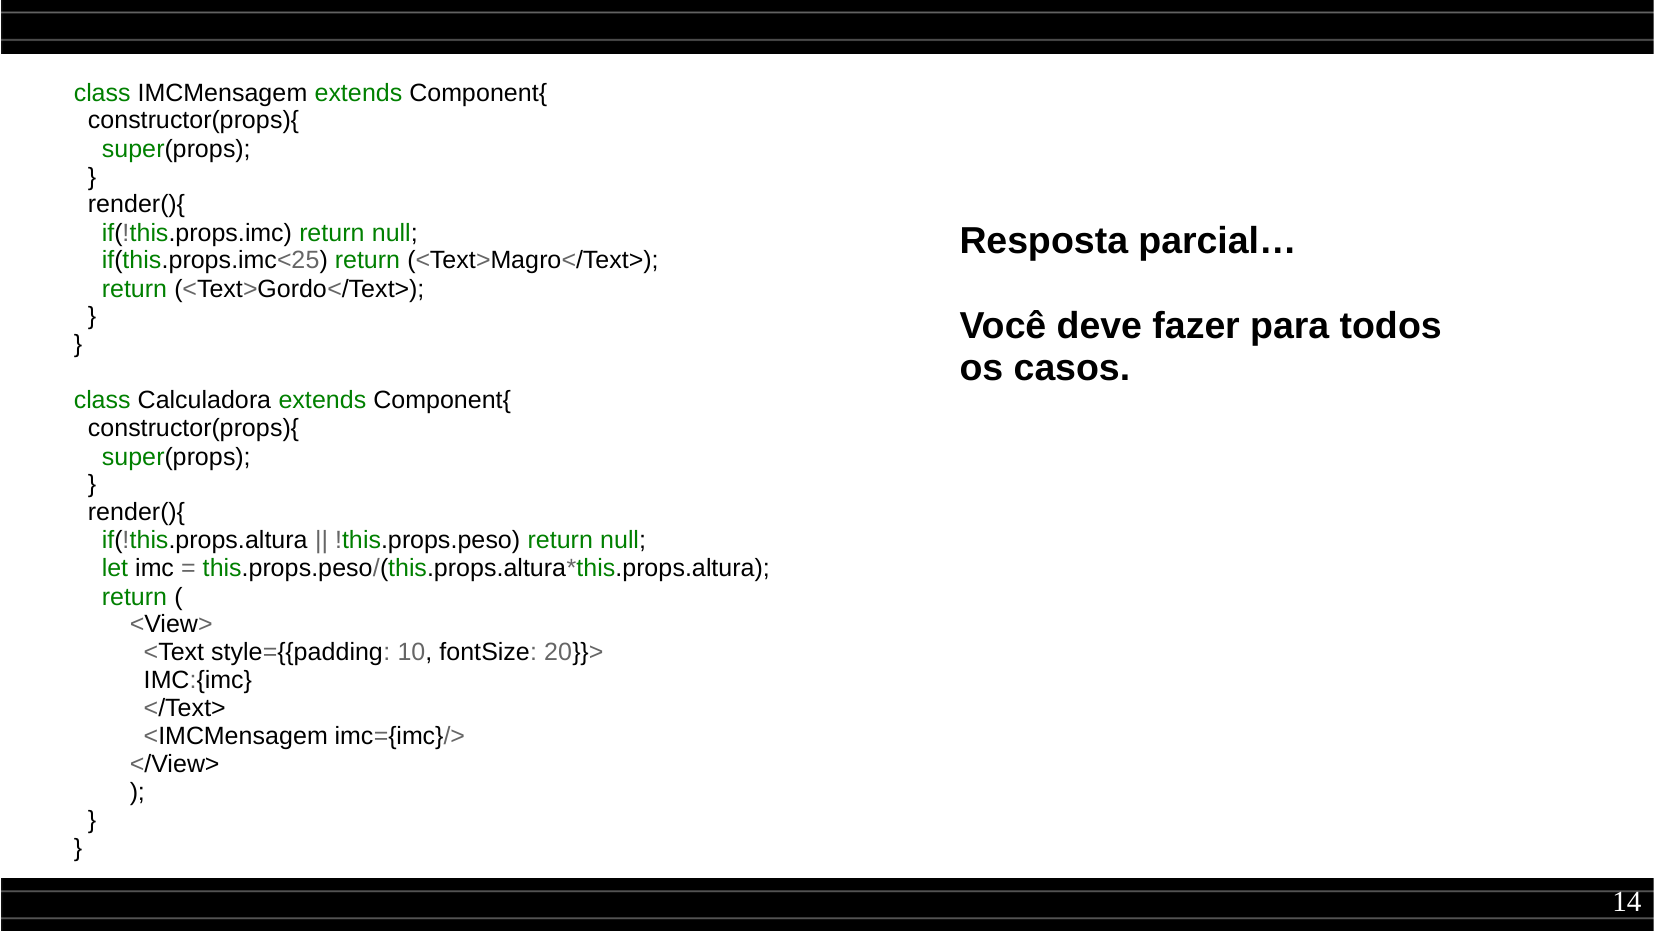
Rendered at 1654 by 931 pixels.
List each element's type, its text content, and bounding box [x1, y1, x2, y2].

picture [1, 878, 1654, 931]
text_box class IMCMensagem extends Component{ constructor(props){ super(props); } render(){ if(!this.props.imc) return null; if(this.props.imc<25) return (<Text>Magro</Text>); return (<Text>Gordo</Text>); } } class Calculadora extends Component{ constructor(props){ super(props); } render(){ if(!this.props.altura || !this.props.peso) return null; let imc = this.props.peso/(this.props.altura*this.props.altura); return ( <View> <Text style={{padding: 10, fontSize: 20}}> IMC:{imc} </Text> <IMCMensagem imc={imc}/> </View> ); } } [59, 70, 1548, 870]
text_box Resposta parcial… Você deve fazer para todos os casos. [944, 212, 1468, 396]
picture [1, 0, 1654, 54]
